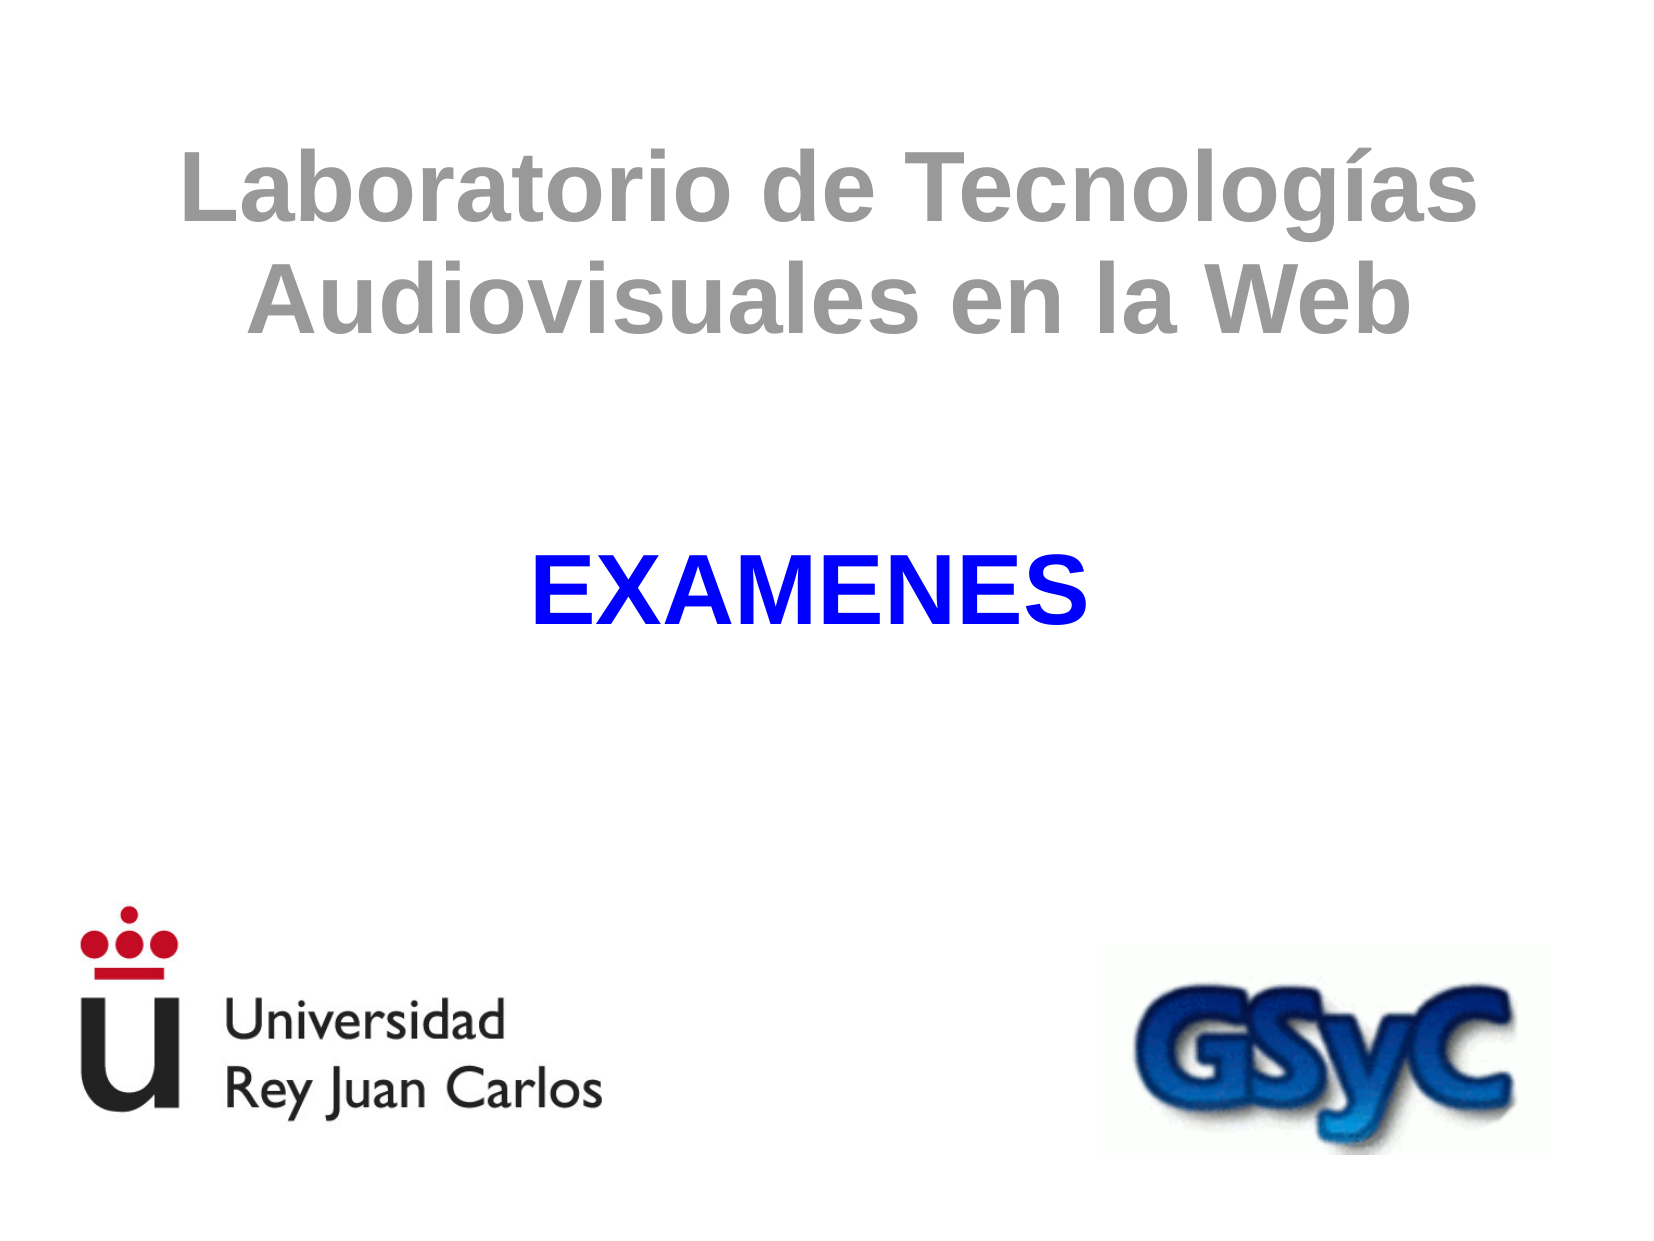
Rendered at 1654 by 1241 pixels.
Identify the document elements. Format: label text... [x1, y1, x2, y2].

title EXAMENES [135, 422, 1486, 758]
title Laboratorio de Tecnologías Audiovisuales en la Web [144, 75, 1516, 411]
picture [46, 884, 631, 1141]
picture [1095, 944, 1552, 1156]
